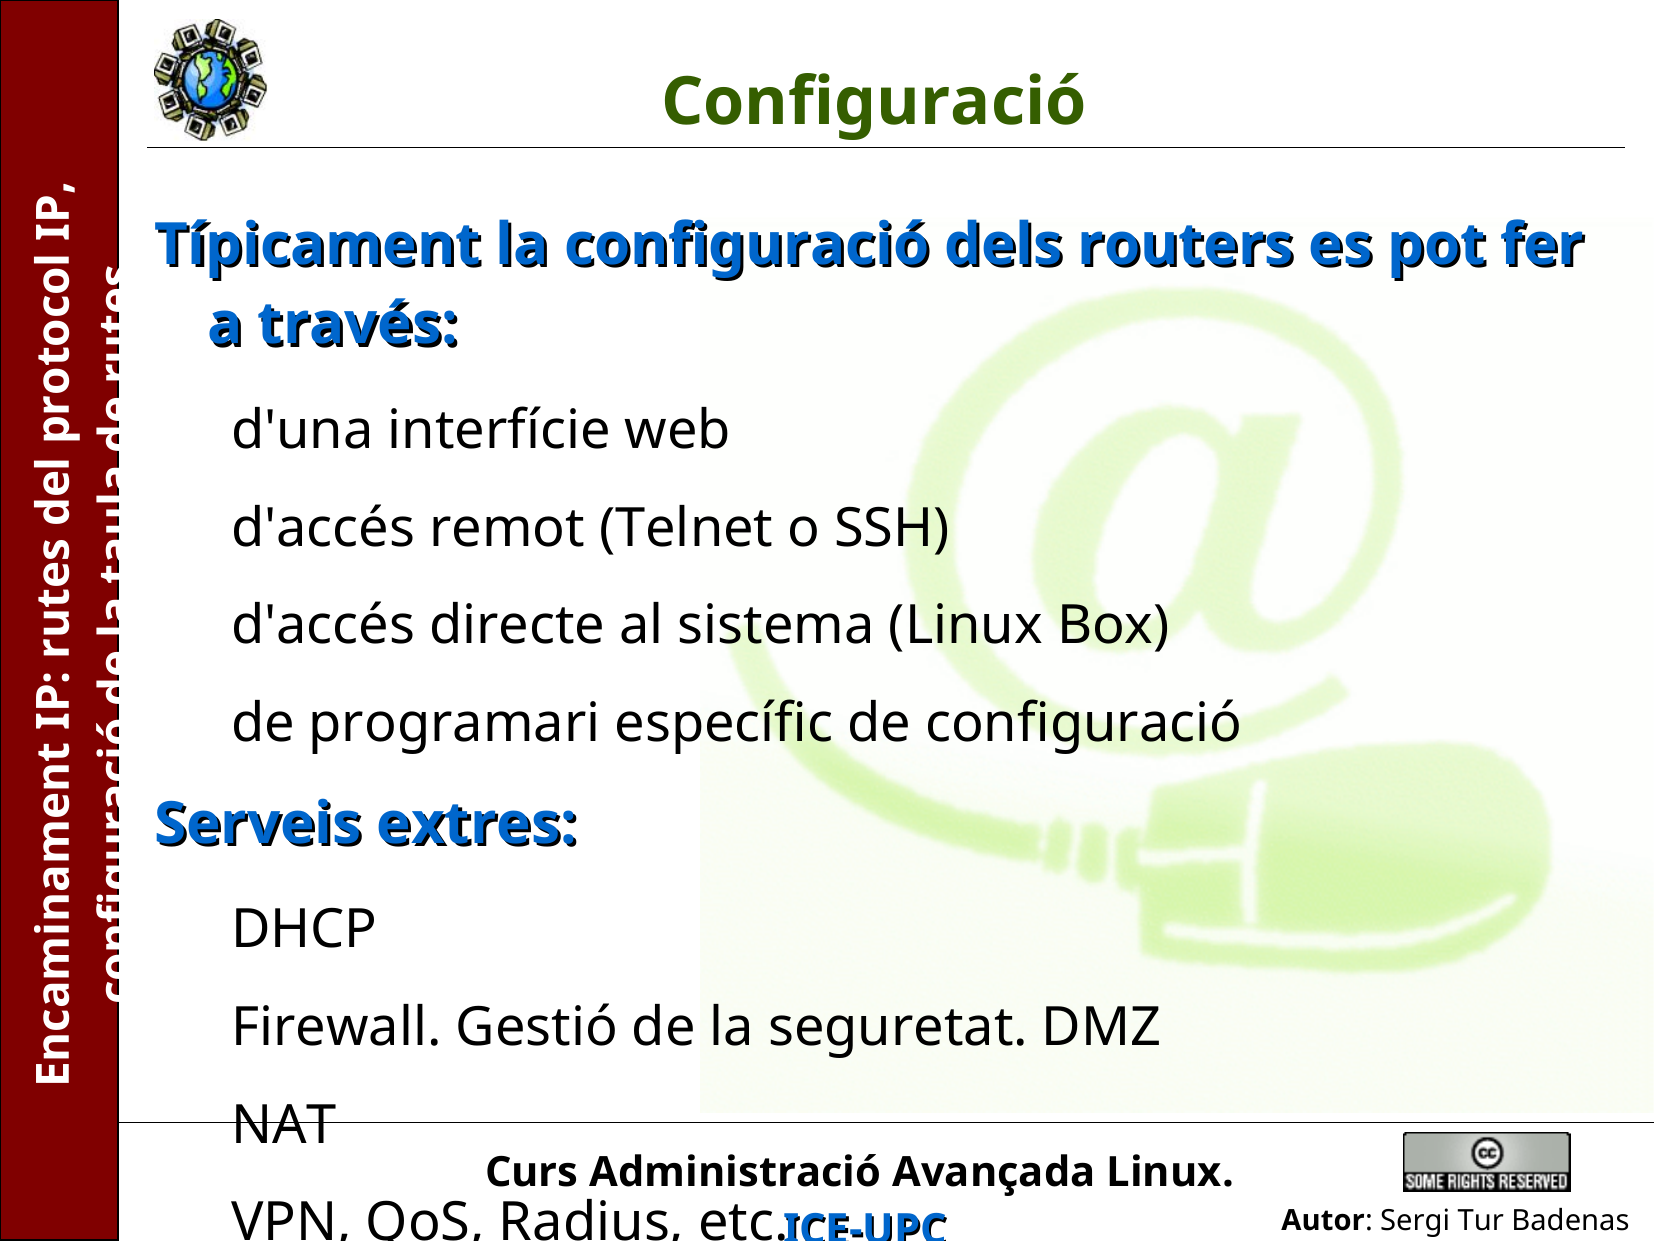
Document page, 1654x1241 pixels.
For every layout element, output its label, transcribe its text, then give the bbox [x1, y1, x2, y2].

list Típicament la configuració dels routers es pot fer a través: d'una interfície web d'accés remot (Telnet o SSH) d'accés directe al sistema (Linux Box) de programari específic de configuració Serveis extres: DHCP Firewall. Gestió de la seguretat. DMZ NAT VPN, QoS, Radius, etc. [136, 202, 1625, 1053]
picture [154, 19, 268, 49]
title Configuració [129, 49, 1619, 148]
picture [1403, 1132, 1571, 1192]
picture [700, 217, 1654, 1113]
